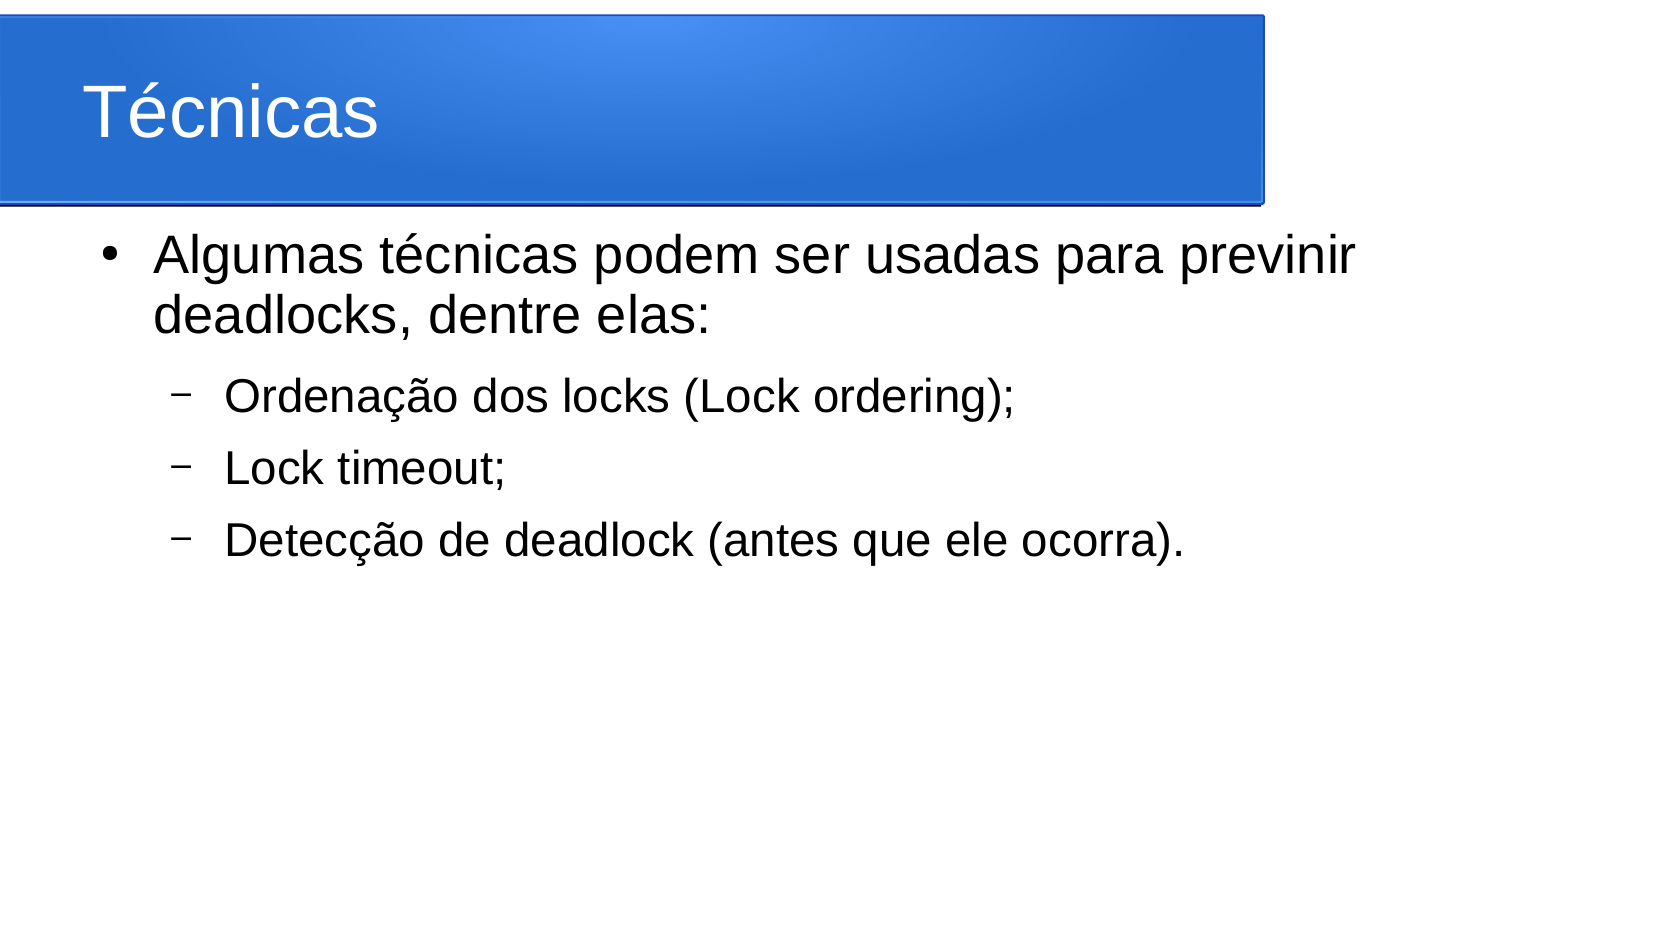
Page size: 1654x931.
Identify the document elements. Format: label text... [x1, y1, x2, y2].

title Técnicas [82, 35, 1235, 189]
list Algumas técnicas podem ser usadas para previnir deadlocks, dentre elas: Ordenação dos locks (Lock ordering); Lock timeout; Detecção de deadlock (antes que ele ocorra). [82, 224, 1571, 764]
